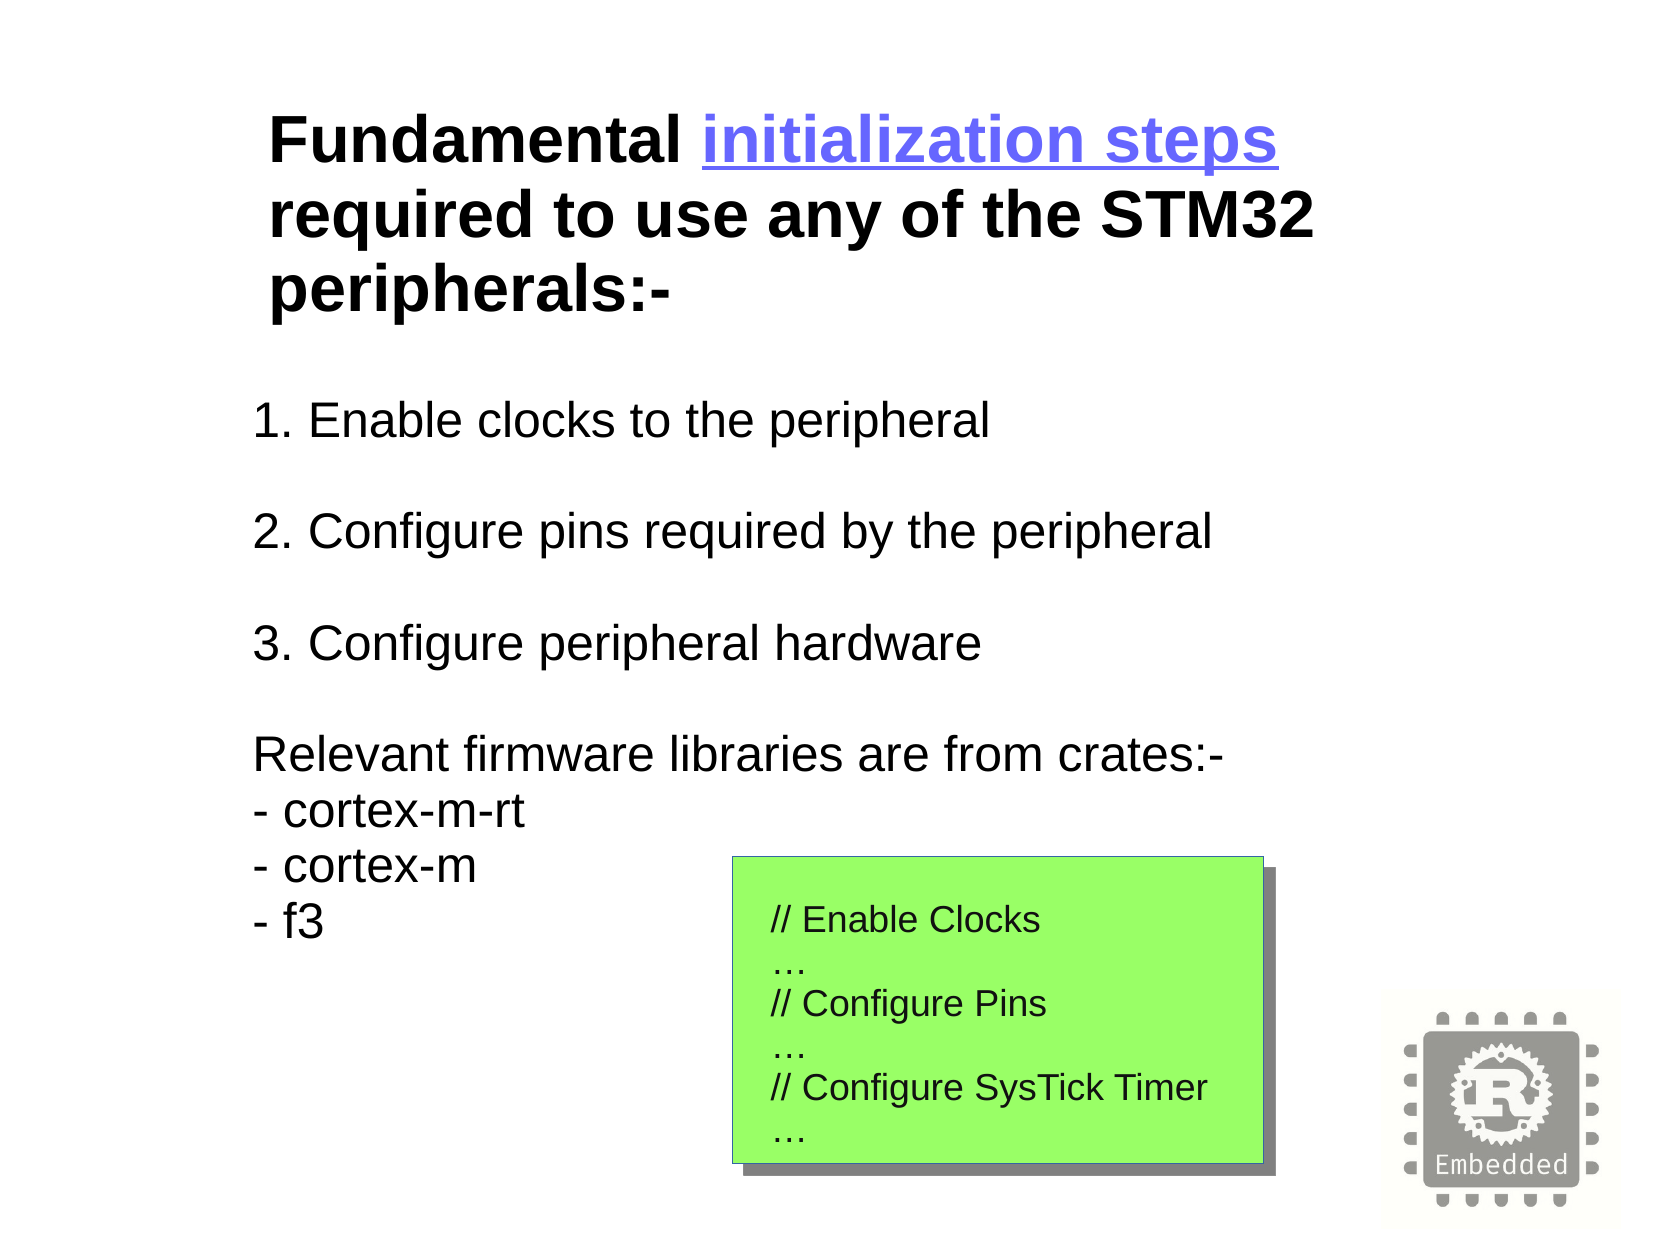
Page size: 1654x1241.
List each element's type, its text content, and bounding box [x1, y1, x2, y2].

text_box // Enable Clocks … // Configure Pins … // Configure SysTick Timer … [755, 890, 1224, 1158]
picture [1381, 989, 1621, 1229]
text_box Fundamental initialization steps required to use any of the STM32 peripherals:- [253, 94, 1465, 409]
text_box [732, 856, 1264, 1164]
text_box 1. Enable clocks to the peripheral 2. Configure pins required by the peripheral 3. Configure peripheral hardware Relevant firmware libraries are from crates:- - cortex-m-rt - cortex-m - f3 [237, 384, 1241, 957]
